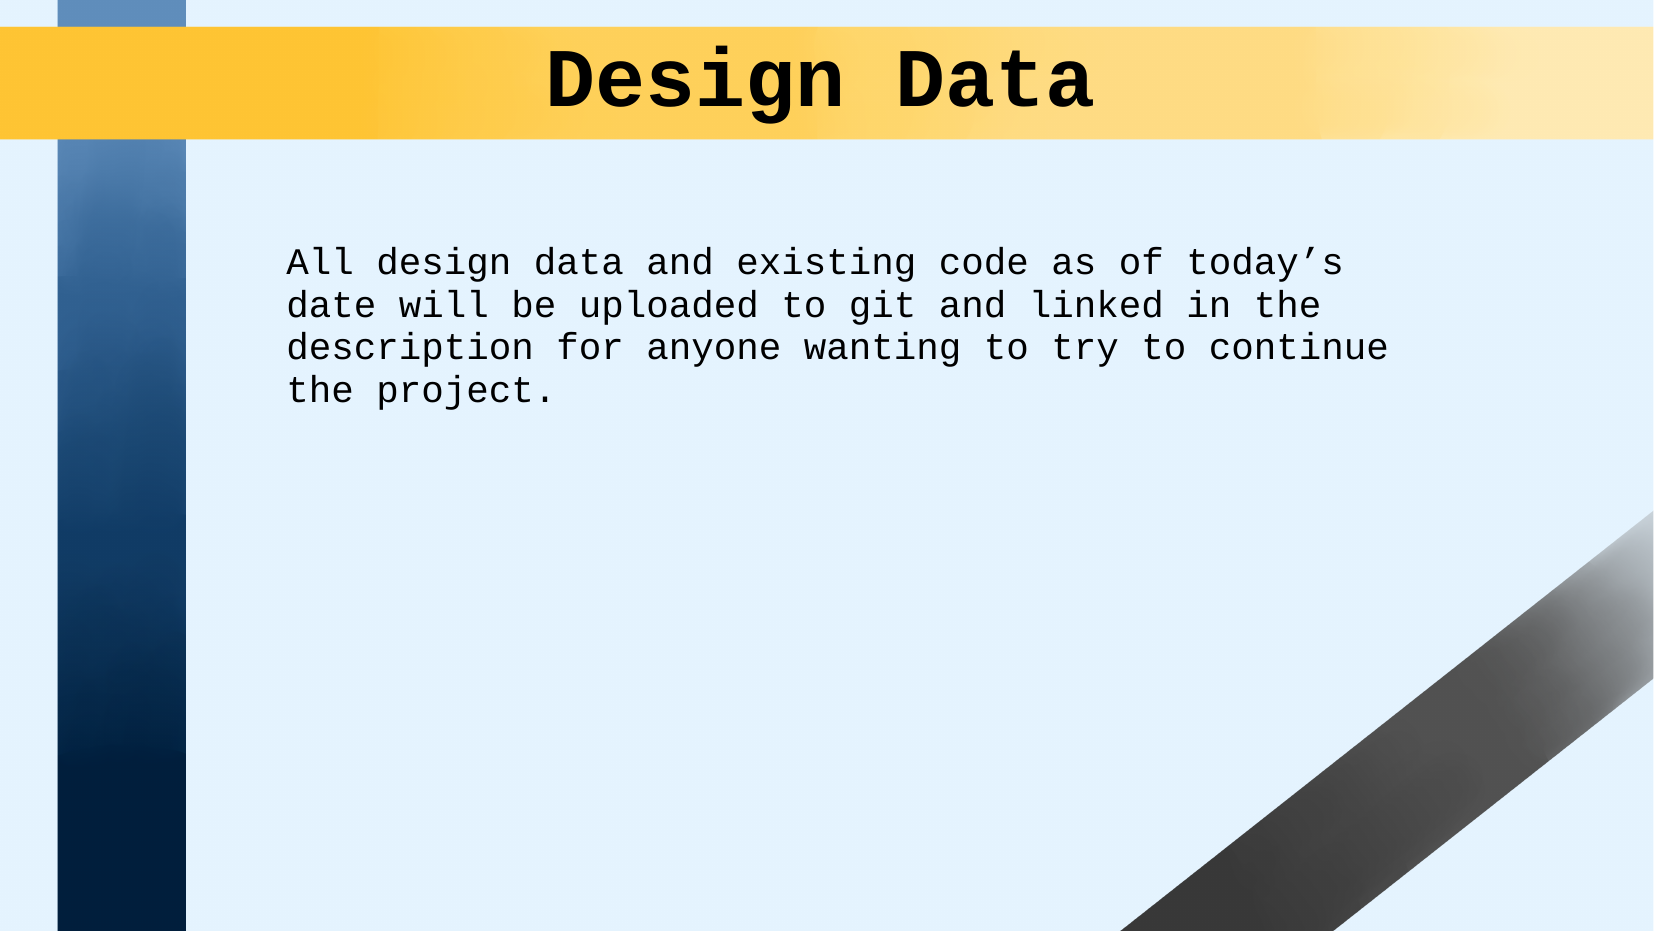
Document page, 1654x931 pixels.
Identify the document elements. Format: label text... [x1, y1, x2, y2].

text_box All design data and existing code as of today’s date will be uploaded to git and linked in the description for anyone wanting to try to continue the project. [271, 236, 1418, 422]
picture [0, 0, 1654, 931]
text_box Design Data [200, 29, 1441, 139]
